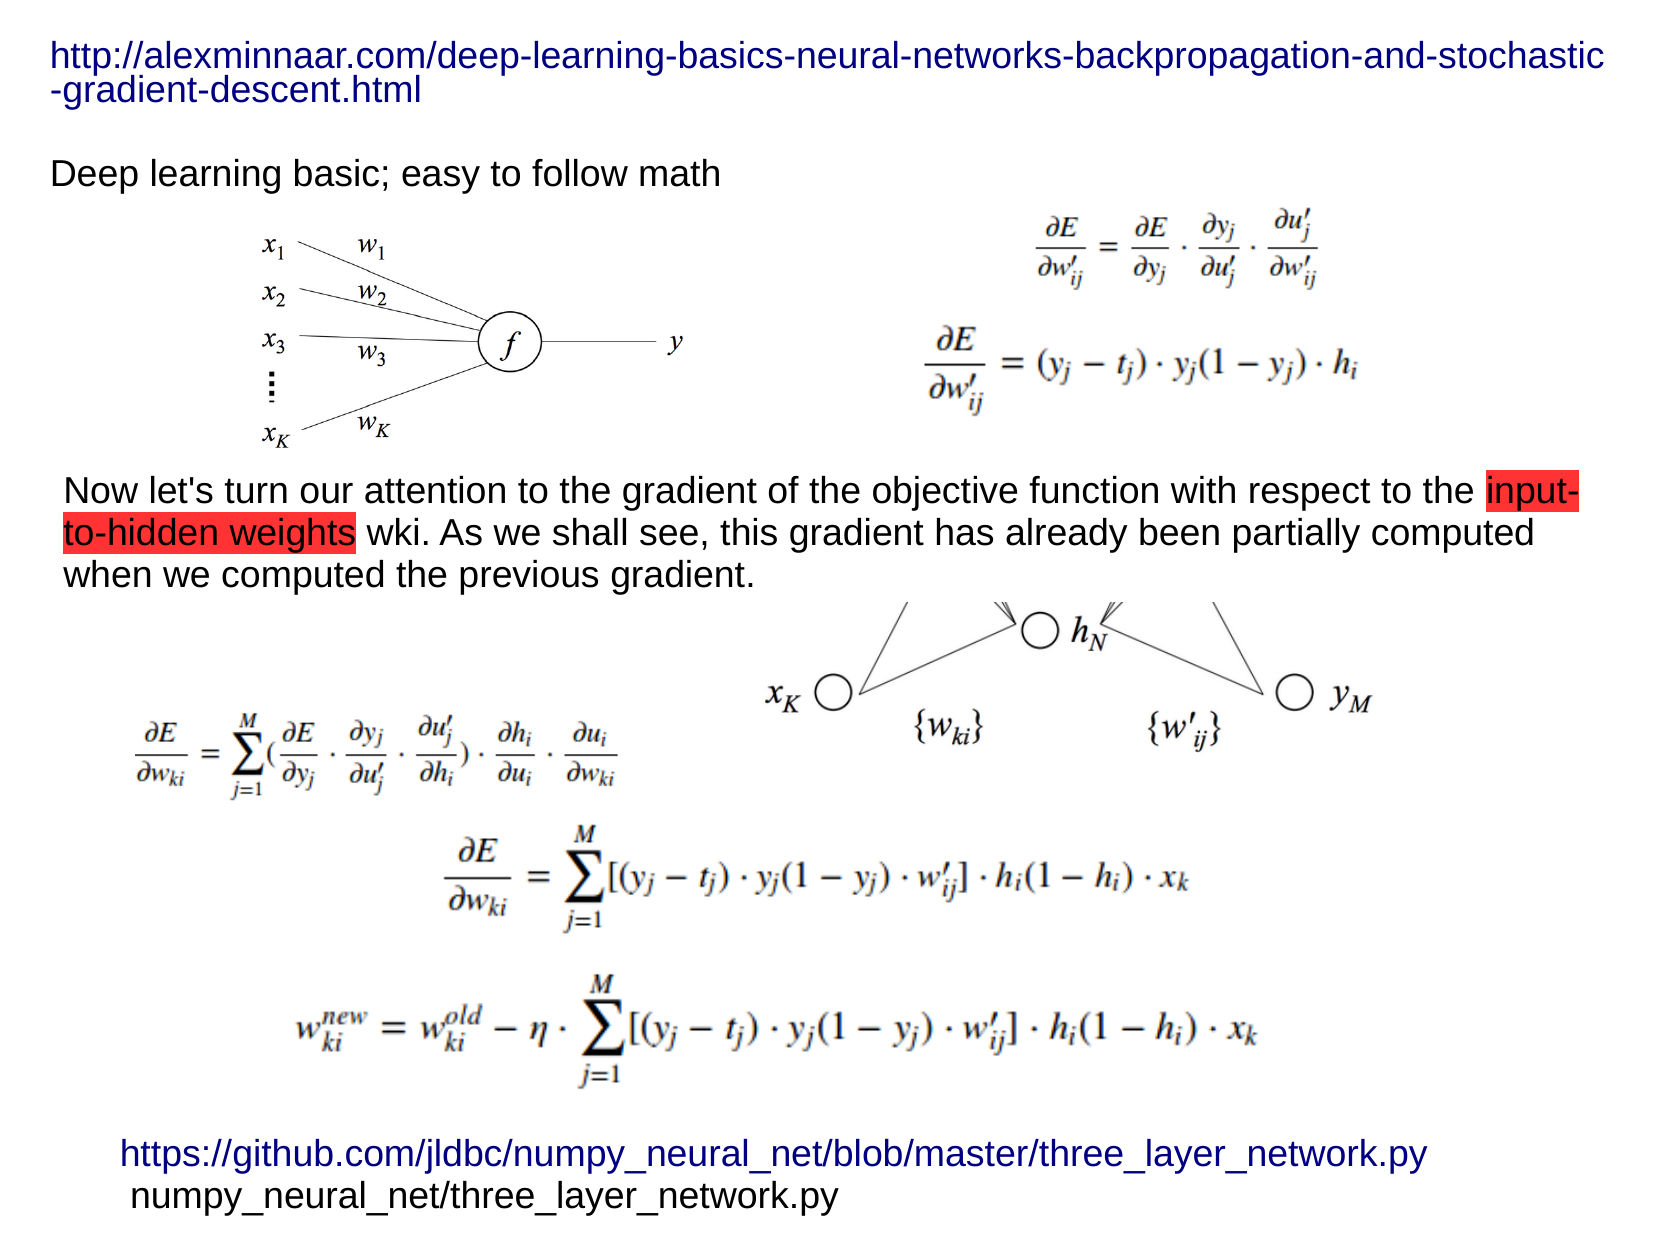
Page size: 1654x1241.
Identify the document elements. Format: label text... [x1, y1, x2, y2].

text_box http://alexminnaar.com/deep-learning-basics-neural-networks-backpropagation-and-stochastic-gradient-descent.html Deep learning basic; easy to follow math [34, 27, 1632, 211]
picture [722, 603, 1501, 783]
picture [135, 693, 1343, 1111]
picture [252, 225, 691, 451]
text_box https://github.com/jldbc/numpy_neural_net/blob/master/three_layer_network.py numpy_neural_net/three_layer_network.py [105, 1125, 1443, 1241]
picture [885, 314, 1402, 424]
picture [1011, 194, 1351, 309]
text_box Now let's turn our attention to the gradient of the objective function with respect to the input-to-hidden weights wki. As we shall see, this gradient has already been partially computed when we computed the previous gradient. [48, 462, 1636, 603]
